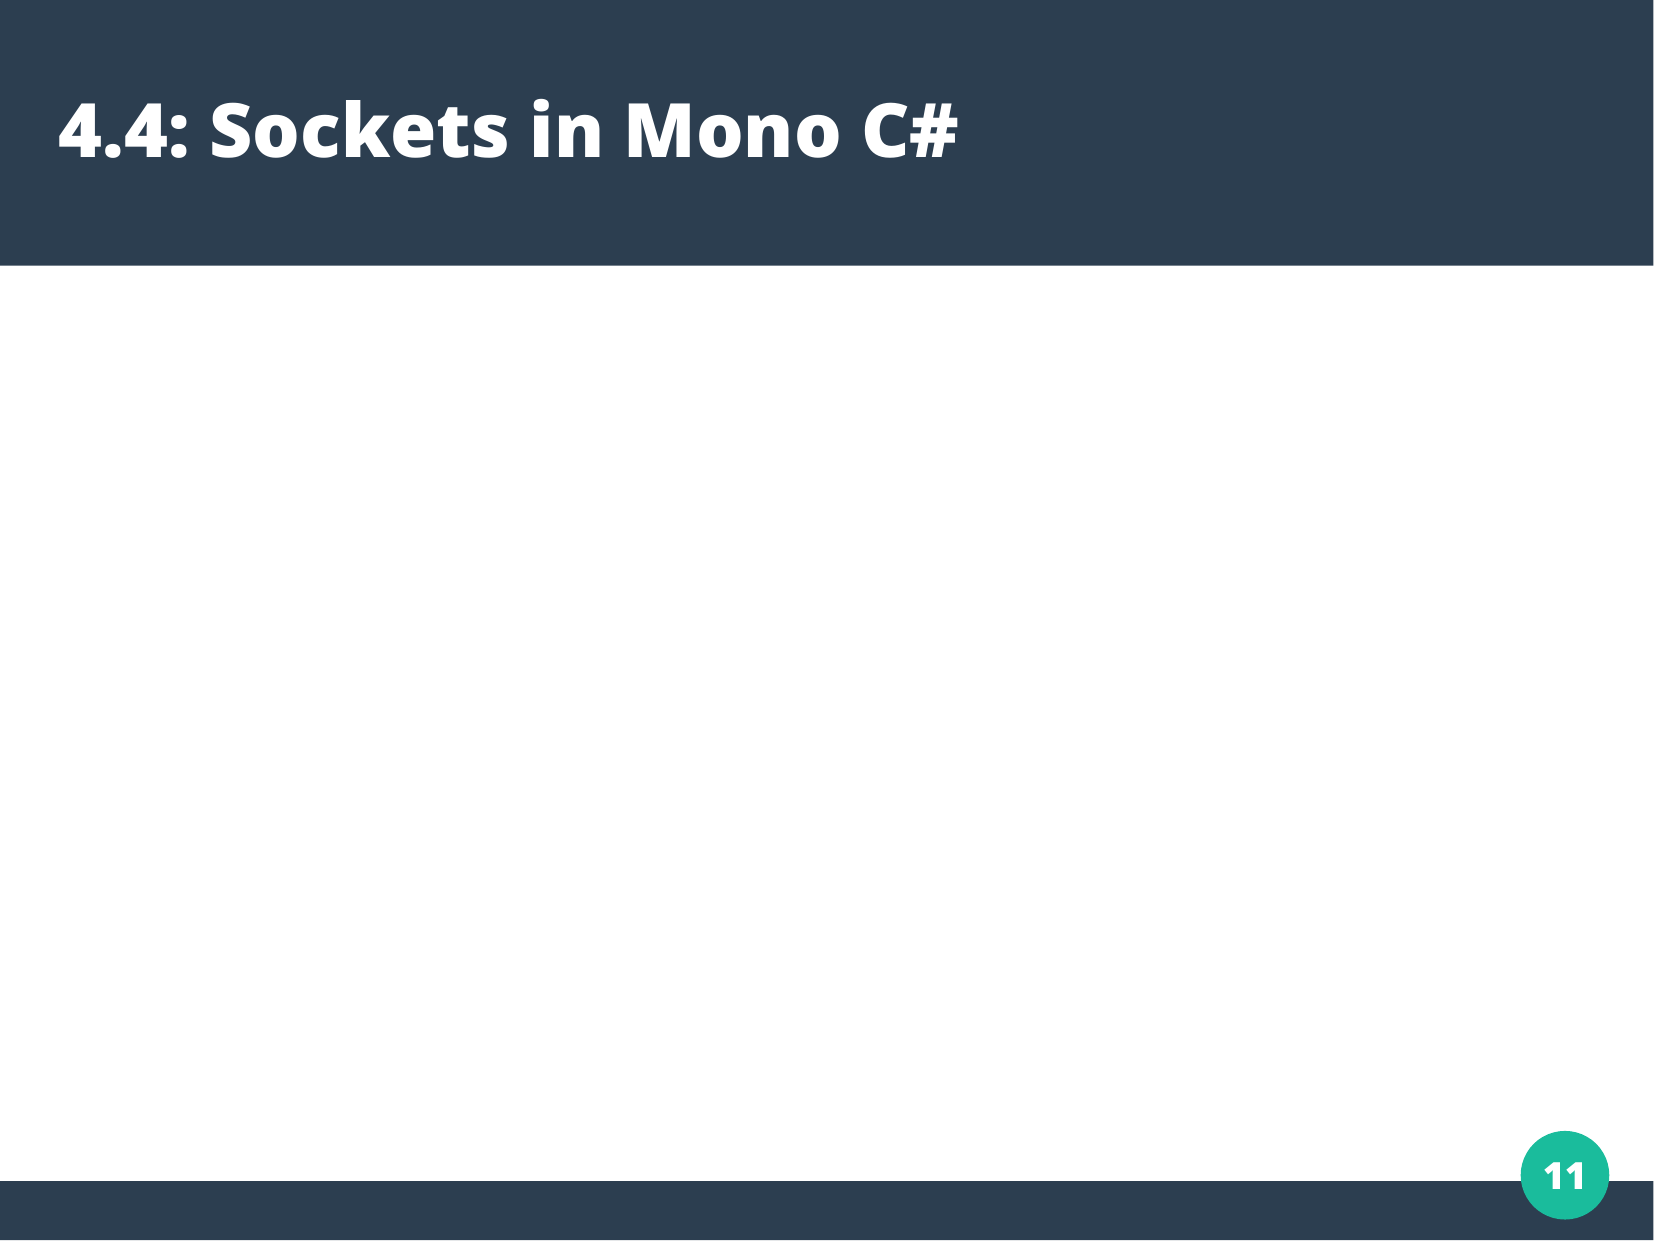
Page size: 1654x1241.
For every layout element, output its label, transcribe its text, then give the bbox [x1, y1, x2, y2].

title 4.4: Sockets in Mono C# [59, 49, 1595, 207]
